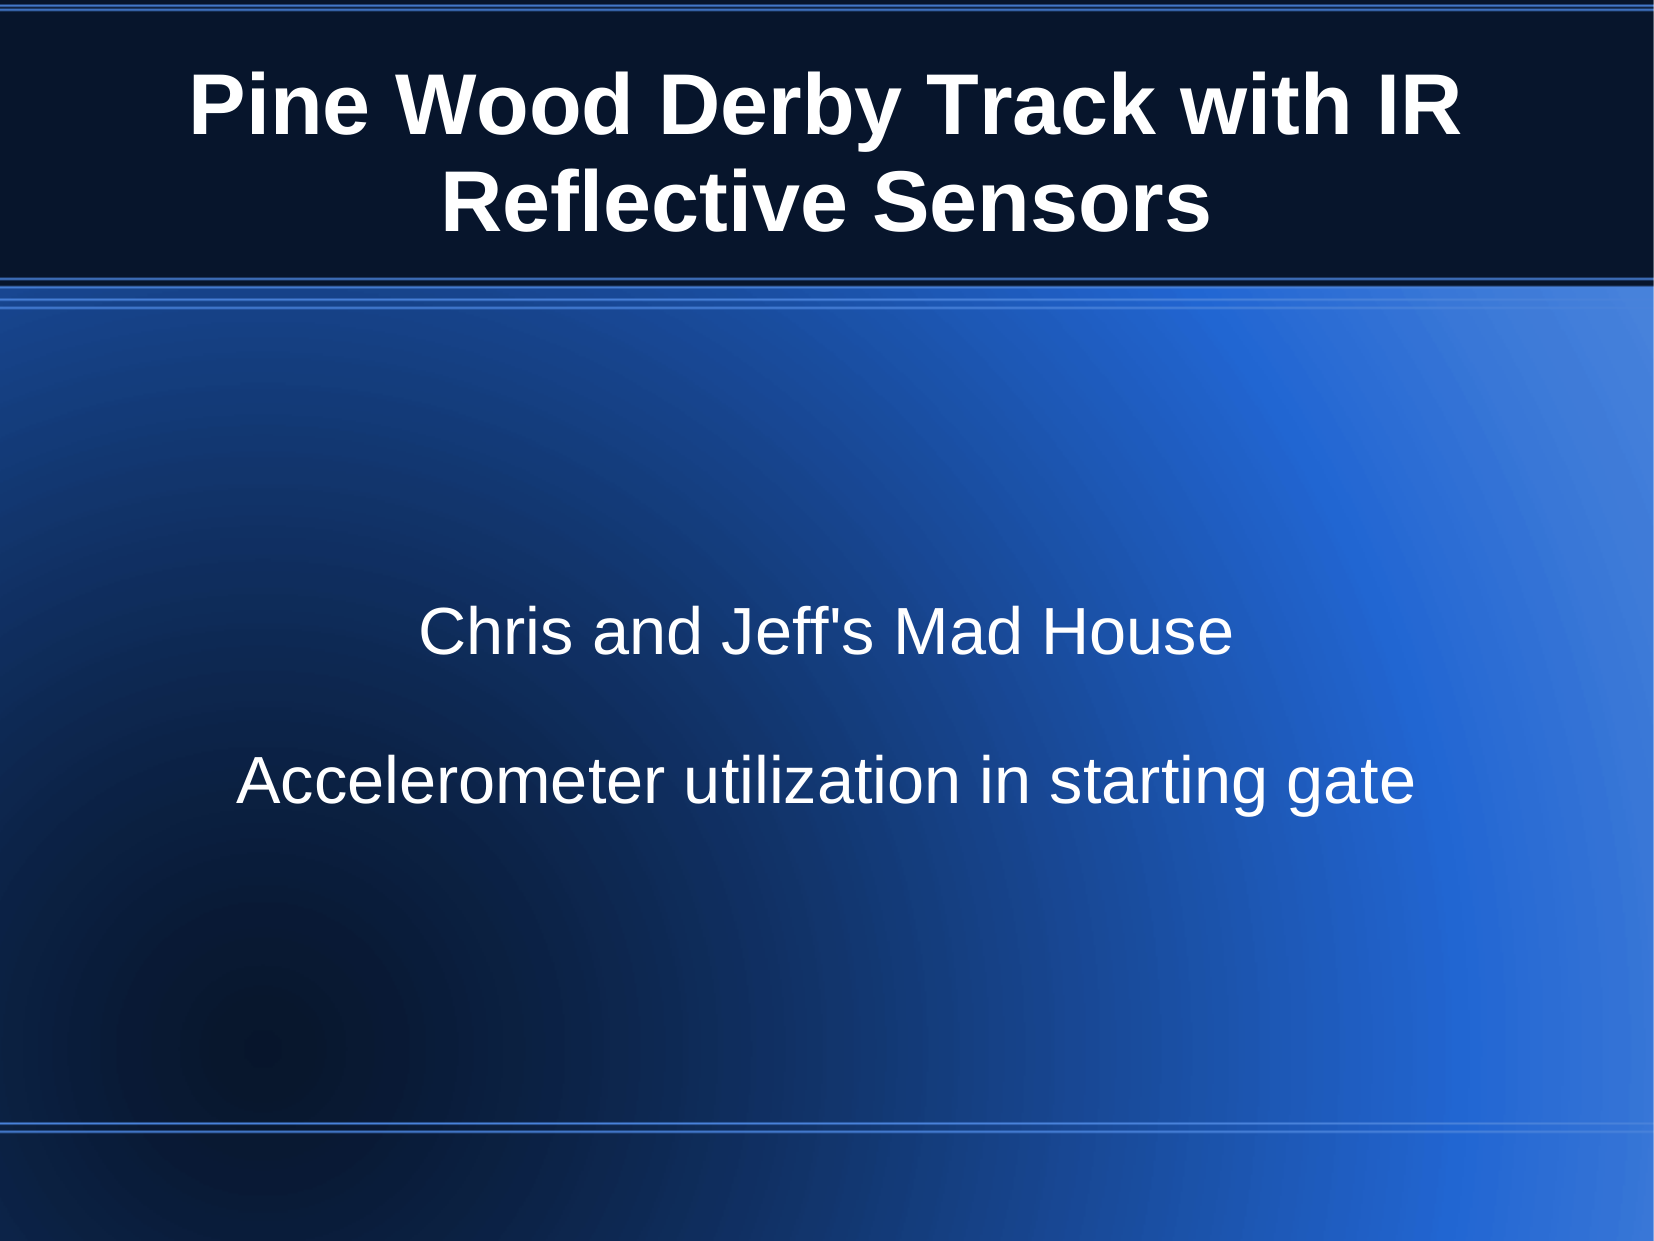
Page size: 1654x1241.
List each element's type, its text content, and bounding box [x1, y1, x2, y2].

title Pine Wood Derby Track with IR Reflective Sensors [82, 49, 1571, 257]
subtitle Chris and Jeff's Mad House Accelerometer utilization in starting gate [82, 355, 1571, 1058]
picture [0, 0, 1654, 1241]
